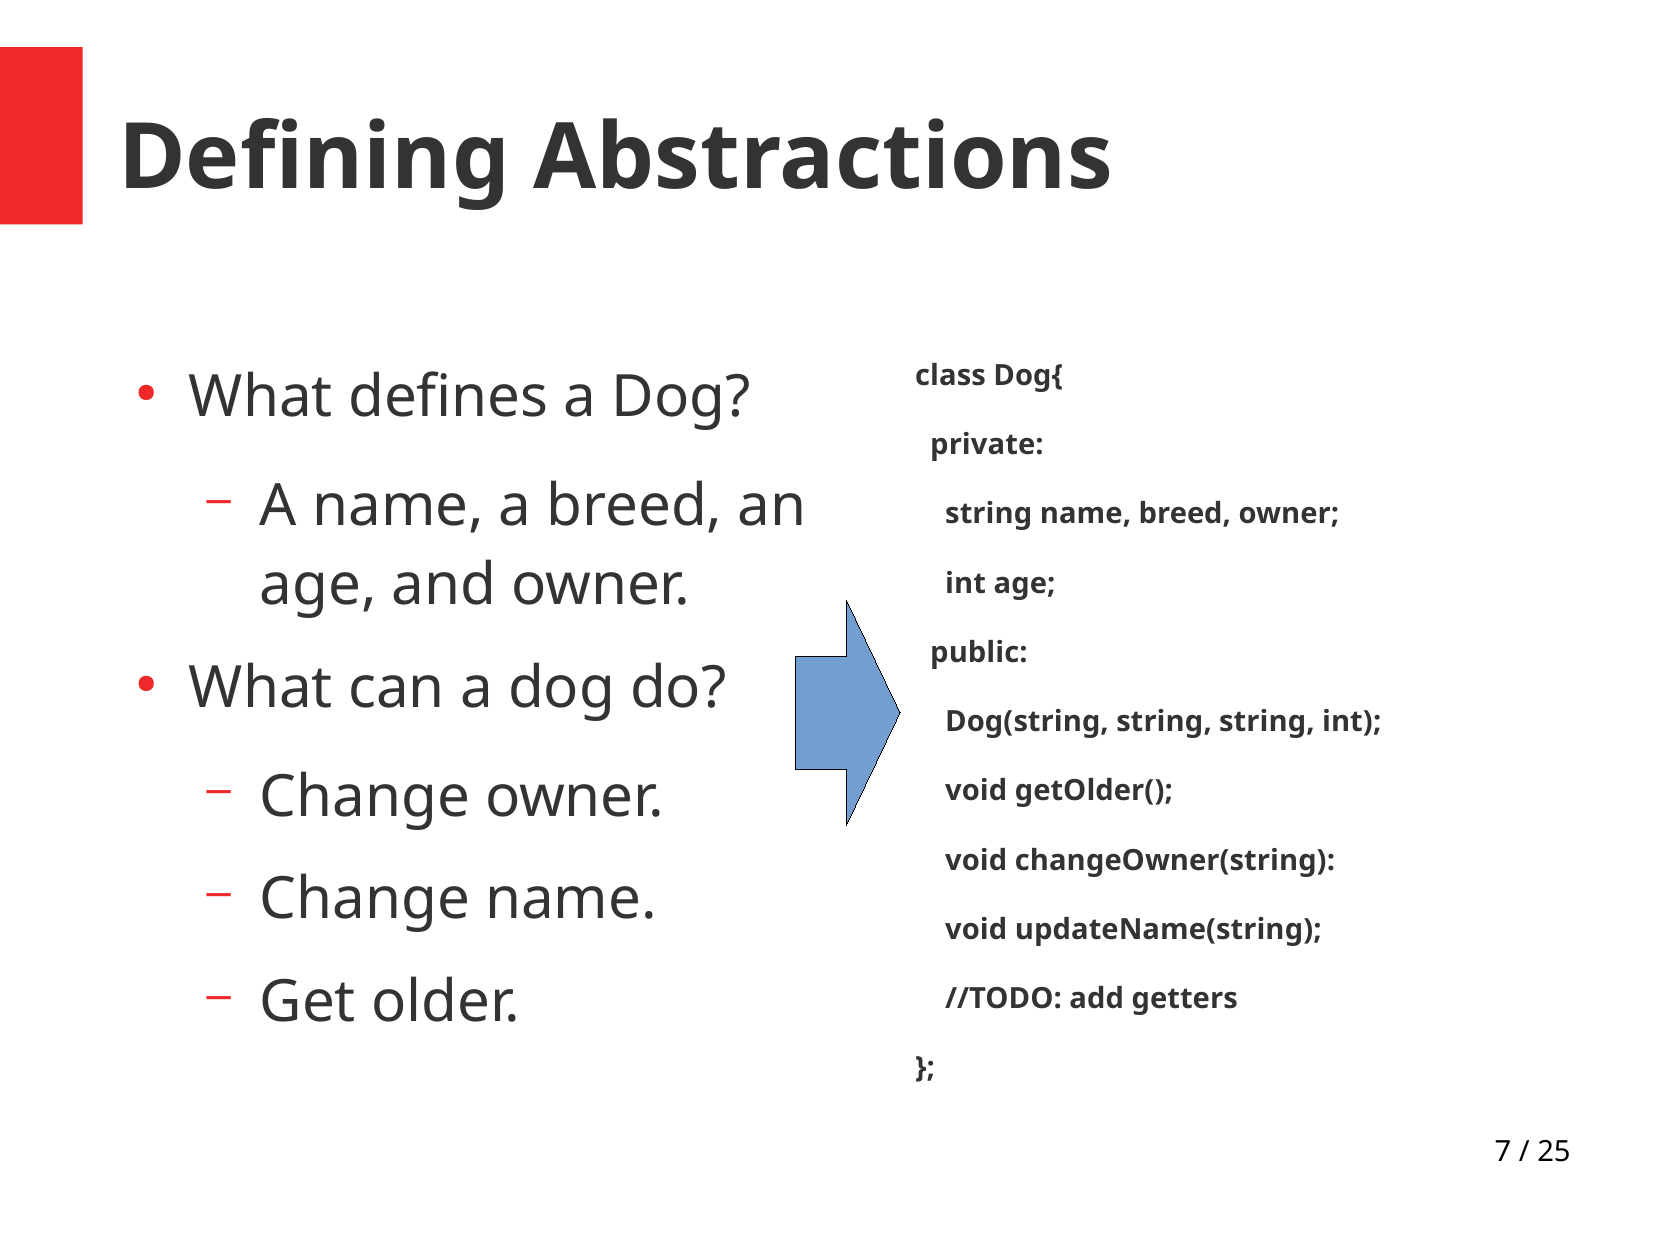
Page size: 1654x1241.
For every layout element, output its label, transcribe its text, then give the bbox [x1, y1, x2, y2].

title Defining Abstractions [118, 49, 1571, 257]
list class Dog{ private: string name, breed, owner; int age; public: Dog(string, string, string, int); void getOlder(); void changeOwner(string): void updateName(string); //TODO: add getters }; [844, 354, 1536, 1074]
text_box [795, 600, 901, 826]
list What defines a Dog? A name, a breed, an age, and owner. What can a dog do? Change owner. Change name. Get older. [118, 354, 810, 1074]
